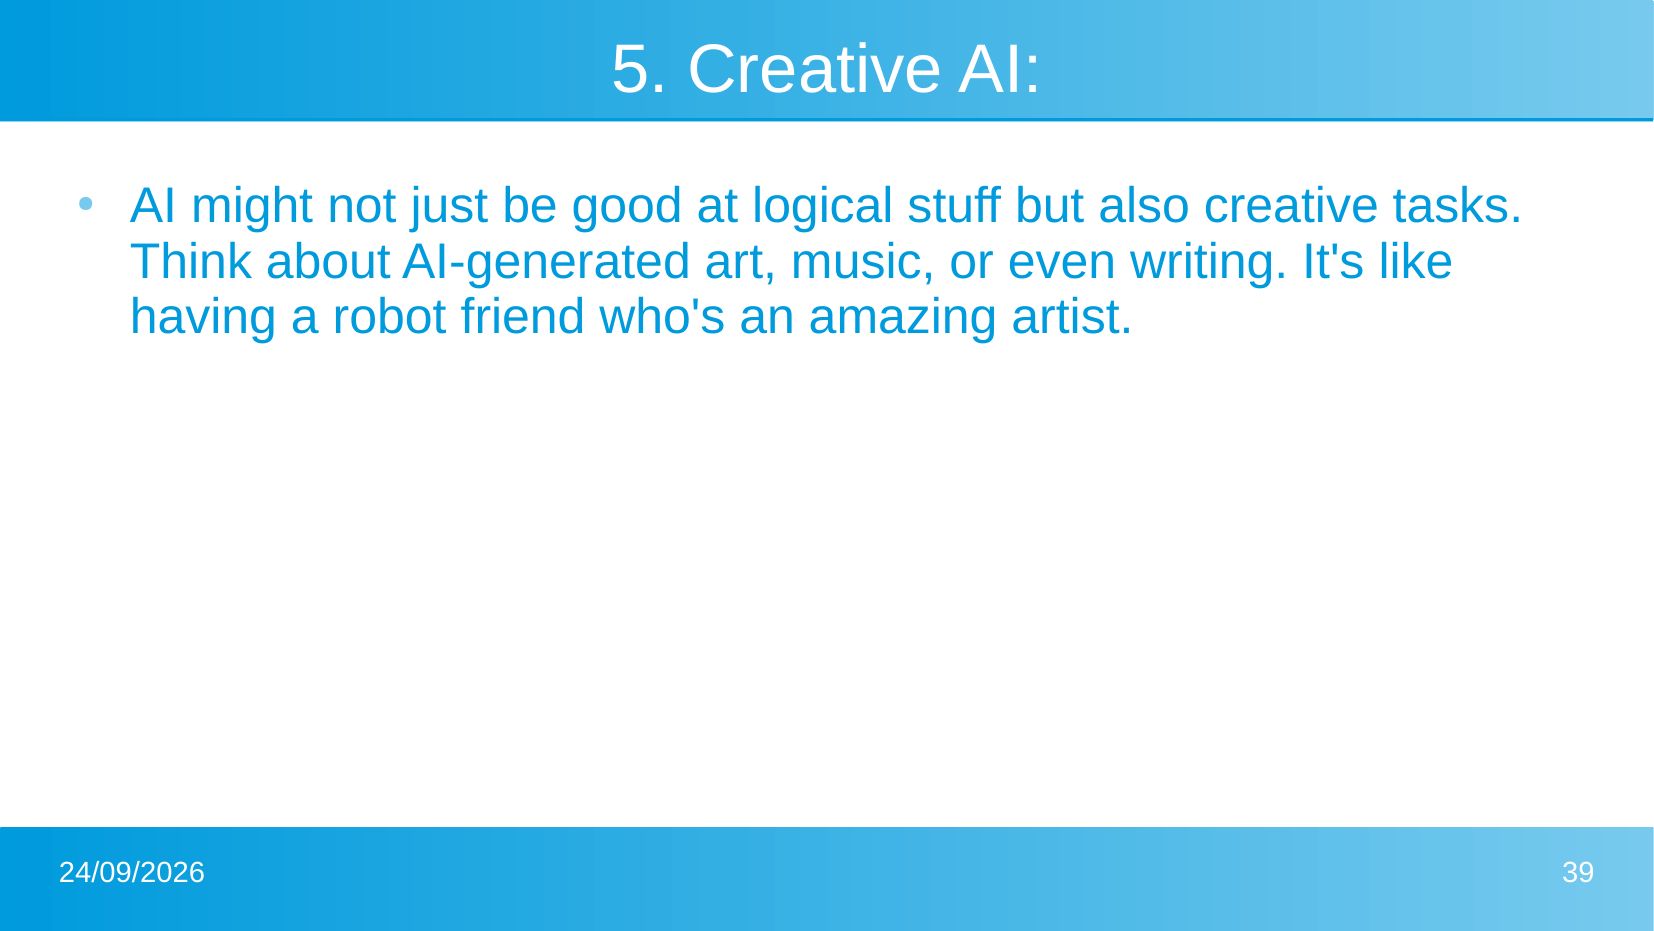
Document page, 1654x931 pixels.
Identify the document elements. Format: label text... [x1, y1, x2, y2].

list AI might not just be good at logical stuff but also creative tasks. Think about AI-generated art, music, or even writing. It's like having a robot friend who's an amazing artist. [59, 177, 1595, 768]
title 5. Creative AI: [59, 29, 1595, 108]
